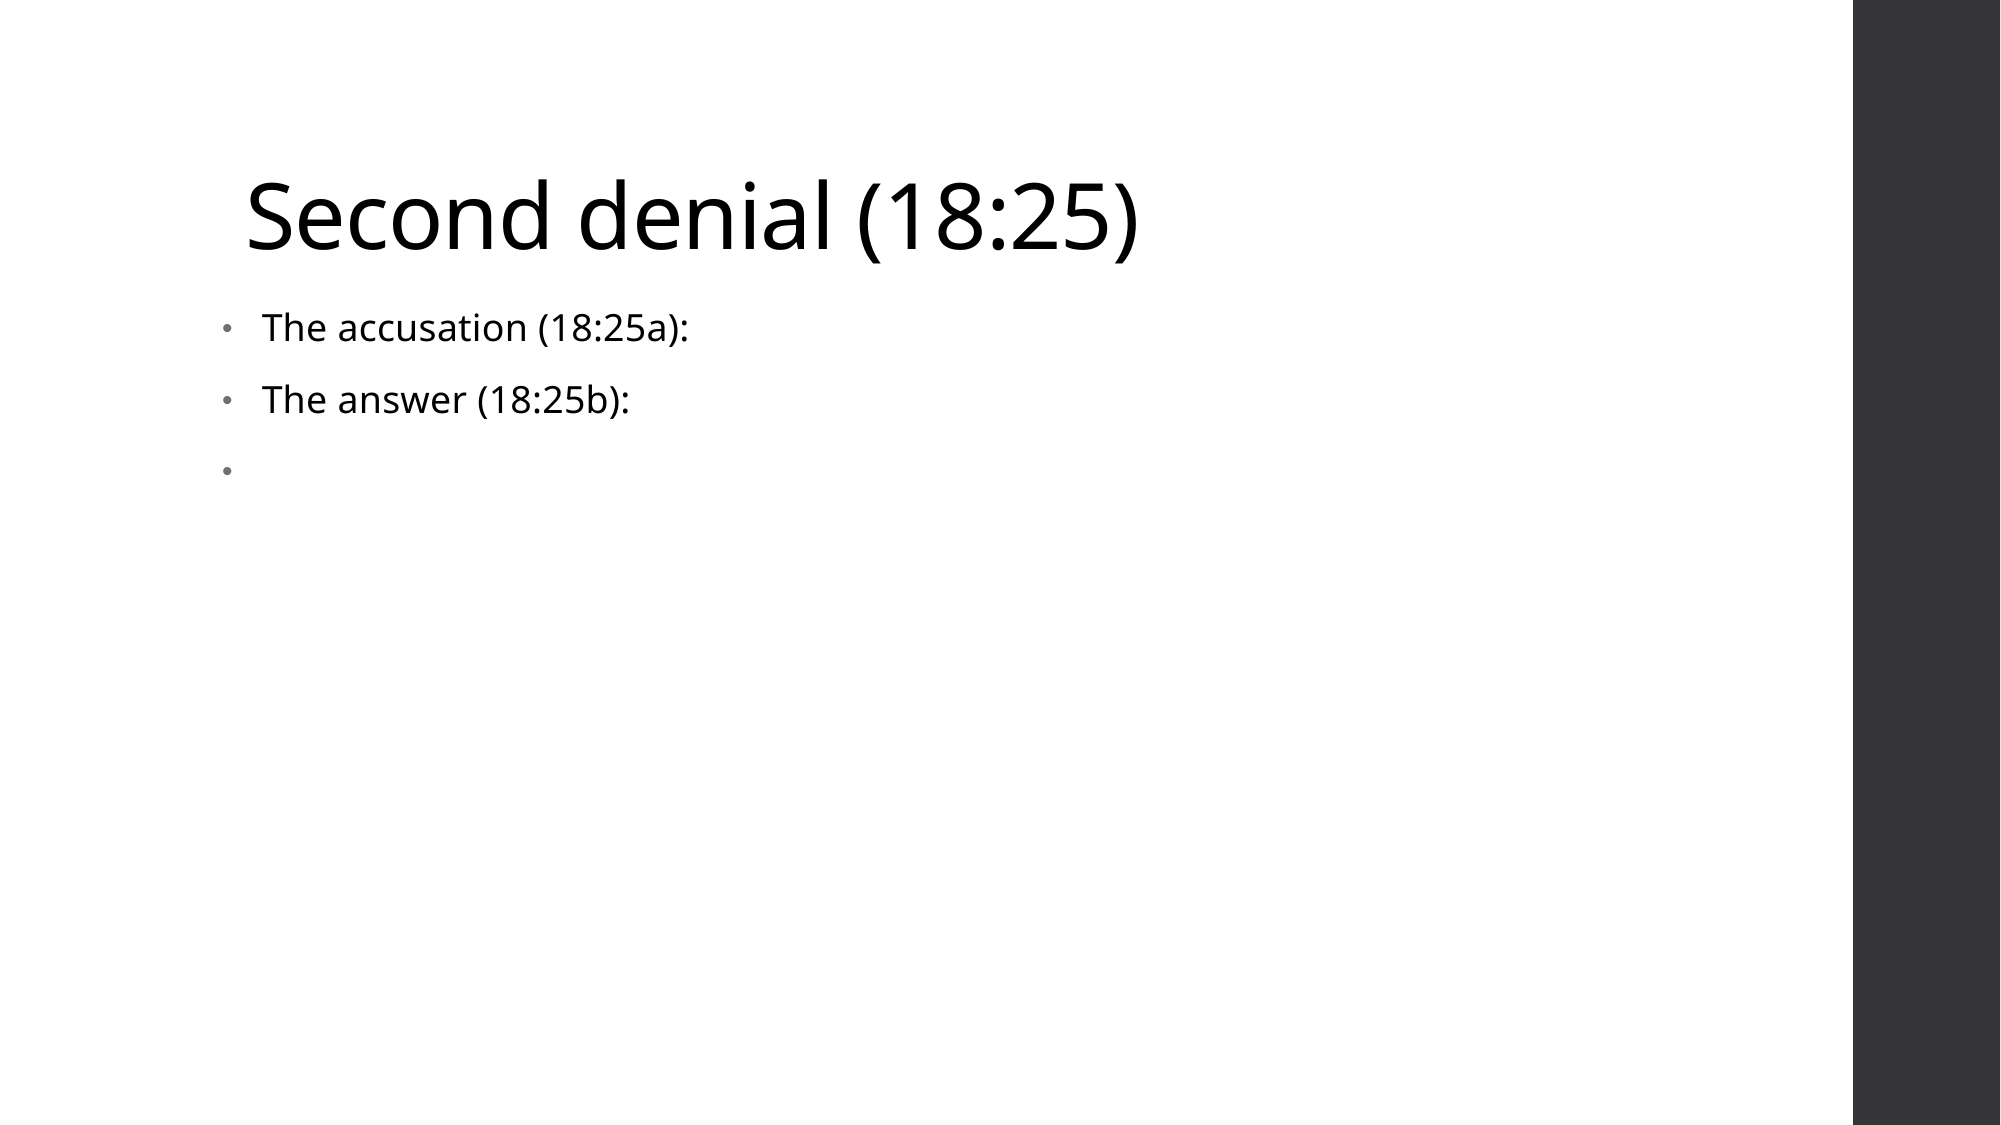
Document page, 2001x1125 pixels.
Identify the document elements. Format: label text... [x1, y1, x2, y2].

list The accusation (18:25a): The answer (18:25b): [206, 299, 1617, 1014]
title Second denial (18:25) [206, 60, 1797, 278]
